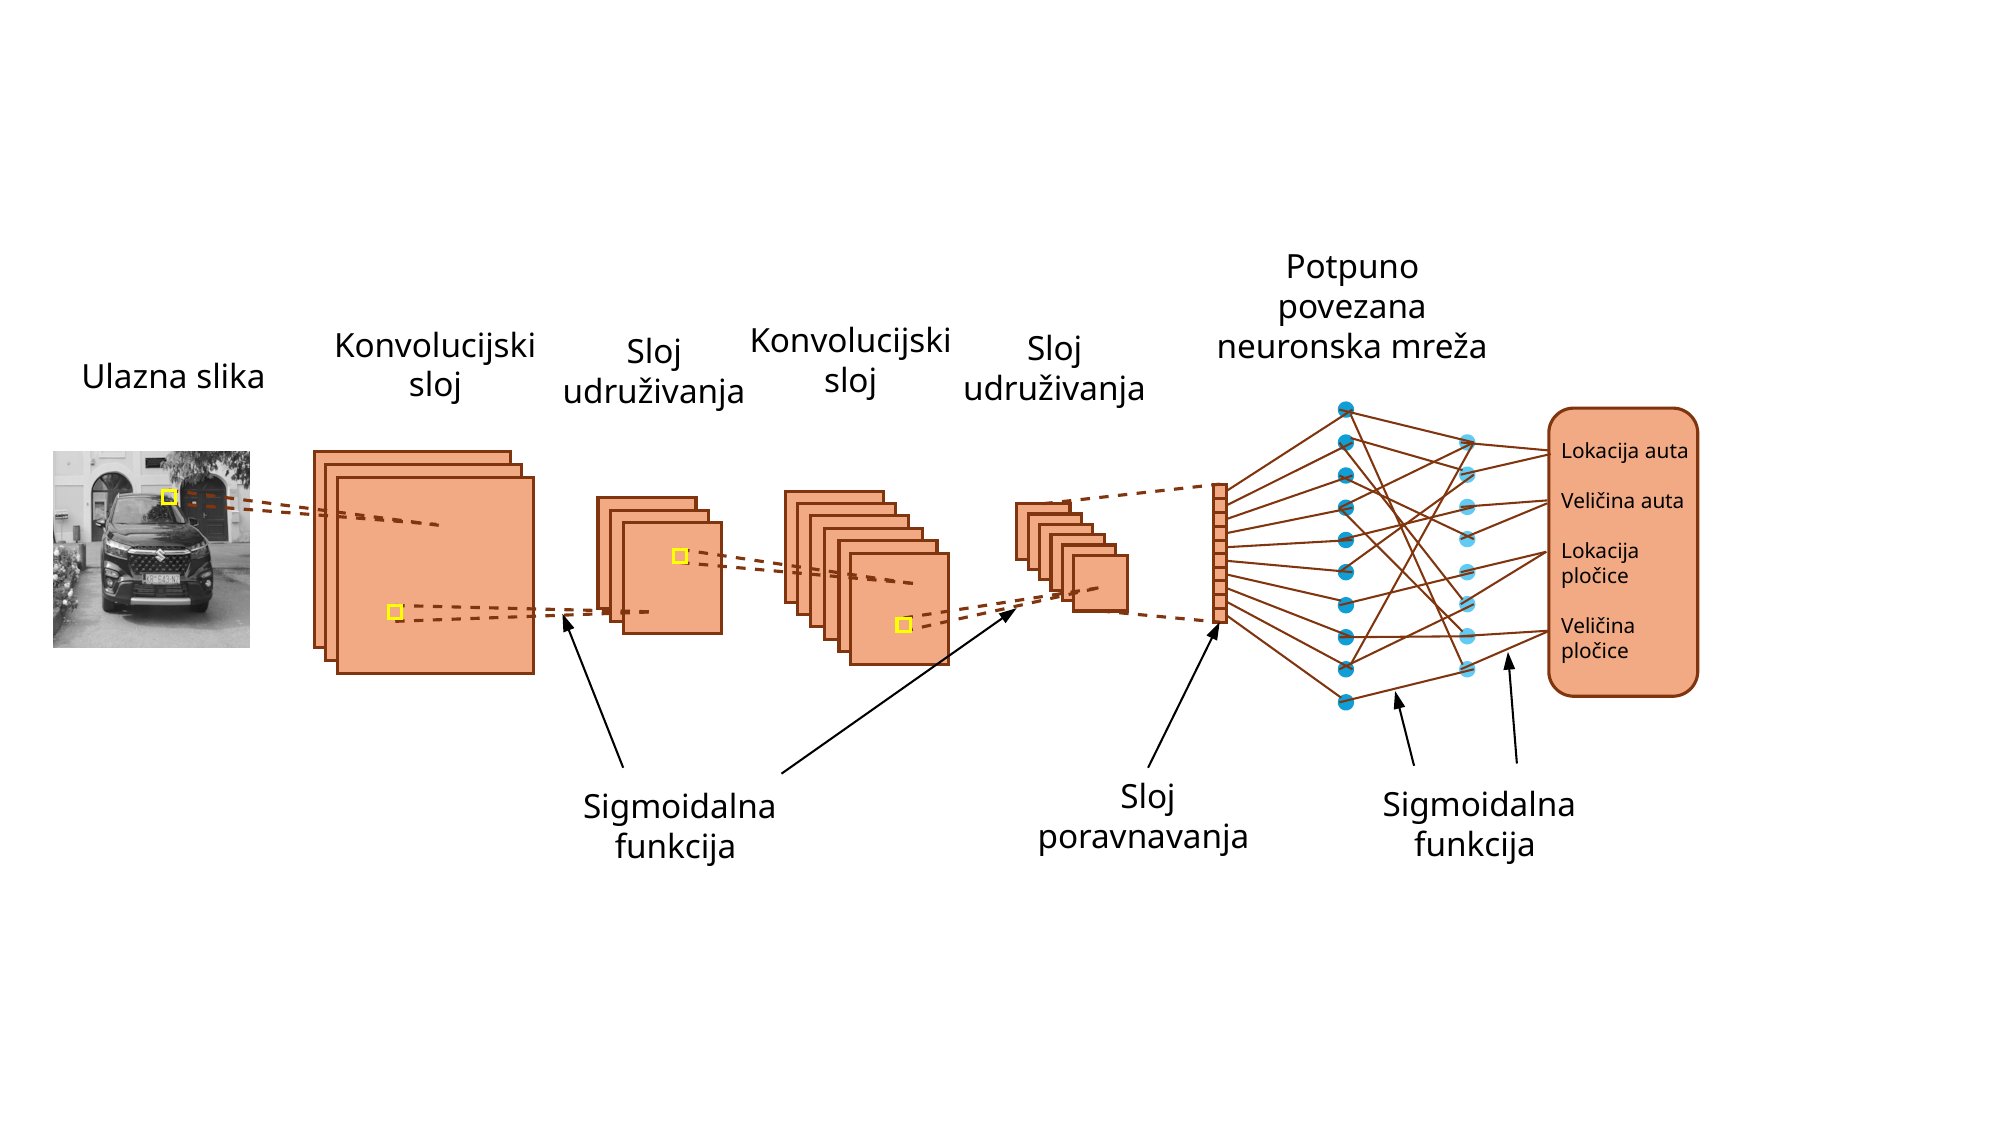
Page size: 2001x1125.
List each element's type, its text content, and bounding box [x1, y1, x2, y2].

text_box [1339, 542, 1353, 547]
text_box [941, 658, 949, 664]
text_box Sigmoidalna funkcija [1355, 775, 1604, 872]
text_box [1460, 629, 1474, 635]
text_box [1462, 574, 1474, 579]
text_box [1339, 604, 1353, 612]
text_box Sloj udruživanja [928, 319, 1182, 416]
text_box [1460, 565, 1473, 571]
text_box Potpuno povezana neuronska mreža [1197, 237, 1508, 334]
picture [53, 451, 250, 648]
text_box [1460, 638, 1474, 643]
text_box [1339, 436, 1353, 445]
text_box Lokacija auta Veličina auta Lokacija pločice Veličina pločice [1546, 430, 1706, 673]
text_box [1339, 403, 1353, 410]
text_box [1339, 468, 1353, 476]
text_box [1465, 606, 1474, 611]
text_box [1462, 509, 1474, 514]
text_box [1213, 484, 1226, 622]
text_box [1339, 695, 1351, 701]
text_box [1339, 639, 1353, 644]
text_box [1460, 468, 1472, 473]
text_box [1460, 538, 1474, 546]
text_box [1462, 671, 1474, 676]
text_box [1339, 598, 1351, 604]
text_box [314, 451, 533, 674]
text_box Konvolucijski sloj [306, 316, 564, 413]
text_box [1460, 474, 1471, 480]
text_box [1462, 435, 1474, 441]
text_box [1339, 533, 1351, 538]
text_box Sloj udruživanja [528, 322, 781, 419]
text_box [1339, 501, 1348, 506]
text_box Konvolucijski sloj [722, 312, 979, 408]
text_box Sigmoidalna funkcija [556, 777, 805, 874]
text_box [1460, 662, 1470, 668]
text_box [1549, 408, 1698, 430]
text_box [1339, 573, 1353, 579]
text_box [1460, 599, 1474, 608]
text_box [1017, 504, 1127, 611]
text_box Sloj poravnavanja [999, 767, 1297, 824]
text_box [1461, 500, 1474, 505]
text_box [1342, 630, 1353, 635]
text_box Ulazna slika [53, 347, 294, 404]
text_box [598, 498, 721, 634]
text_box [1548, 673, 1698, 697]
text_box [1346, 444, 1353, 450]
text_box [1339, 701, 1353, 709]
text_box [1339, 668, 1353, 676]
text_box [786, 491, 949, 664]
